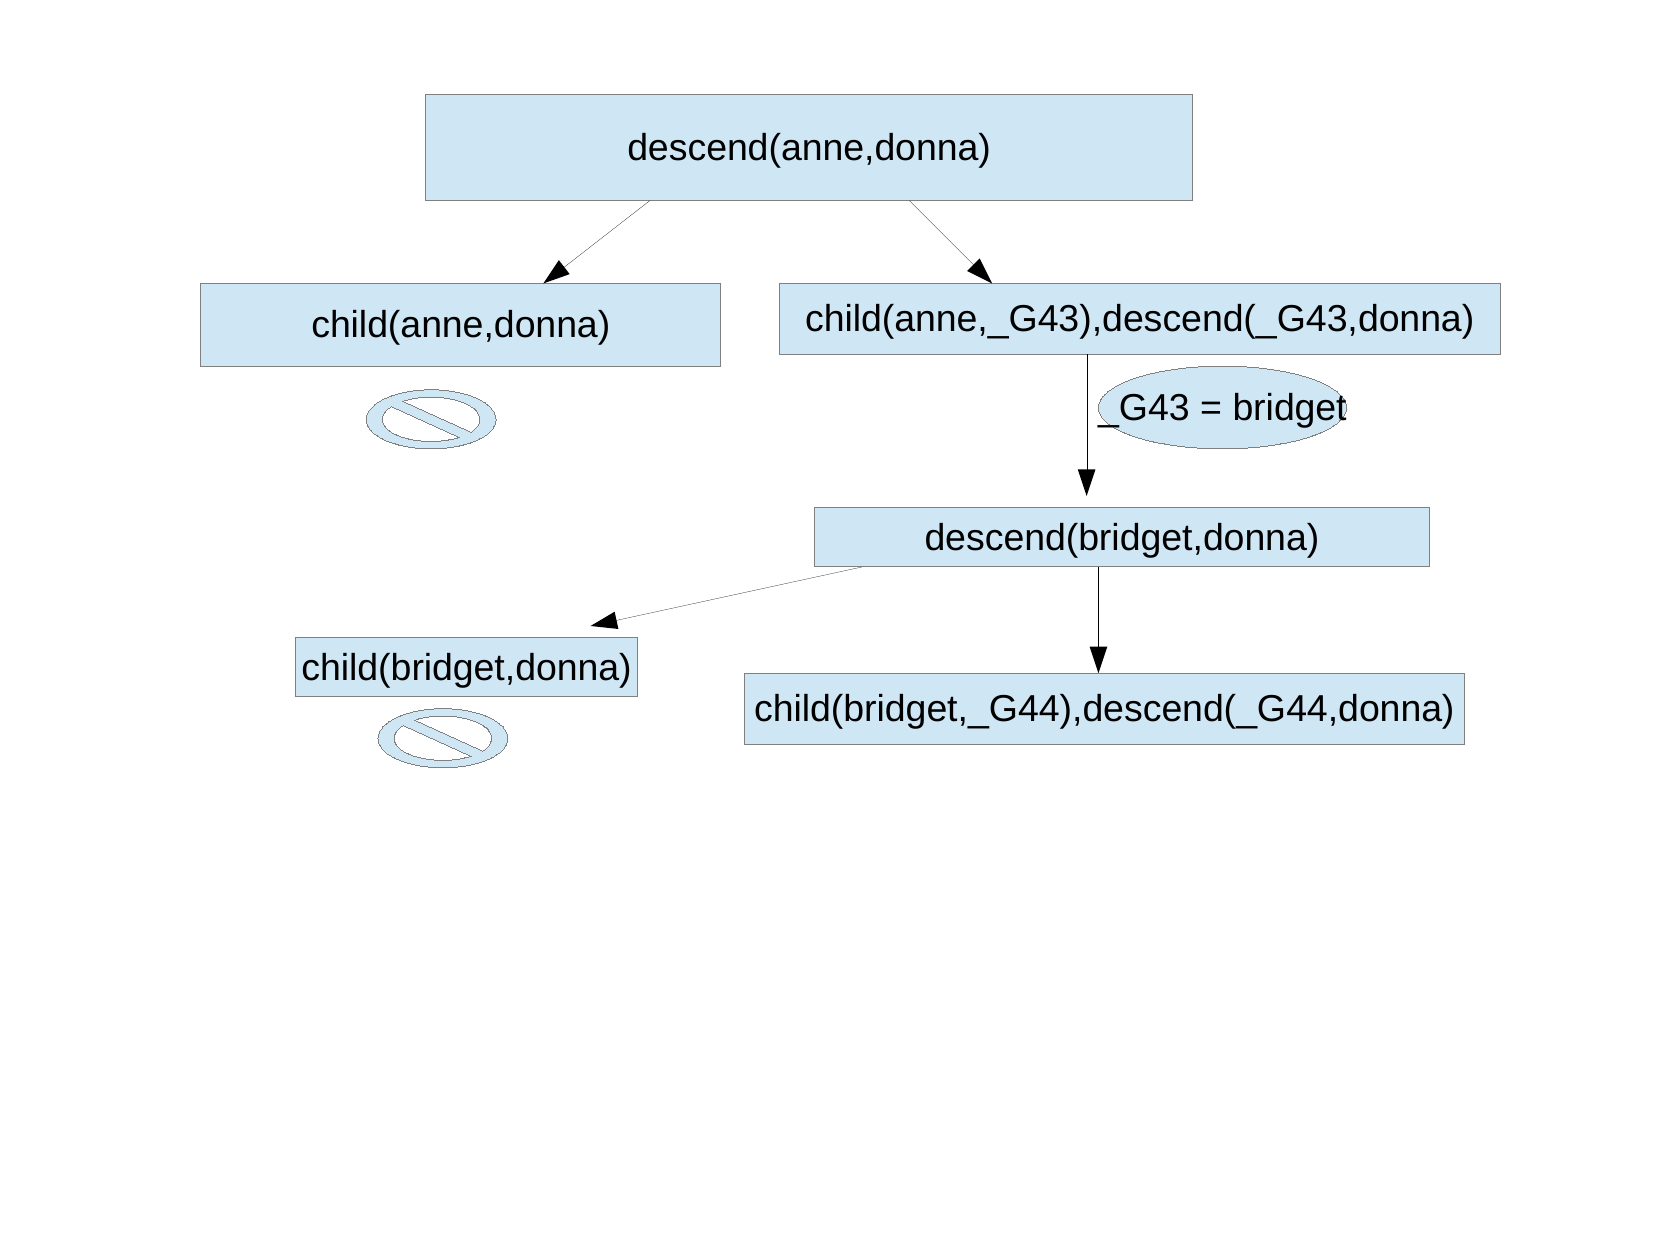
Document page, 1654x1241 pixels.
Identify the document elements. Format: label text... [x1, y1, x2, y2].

text_box [366, 389, 497, 449]
text_box child(anne,donna) [200, 283, 721, 367]
text_box [377, 708, 508, 768]
text_box child(bridget,_G44),descend(_G44,donna) [744, 673, 1465, 745]
text_box descend(bridget,donna) [814, 507, 1430, 567]
text_box child(bridget,donna) [295, 637, 638, 697]
text_box child(anne,_G43),descend(_G43,donna) [779, 283, 1501, 355]
text_box _G43 = bridget [1098, 366, 1345, 449]
text_box descend(anne,donna) [425, 94, 1193, 201]
